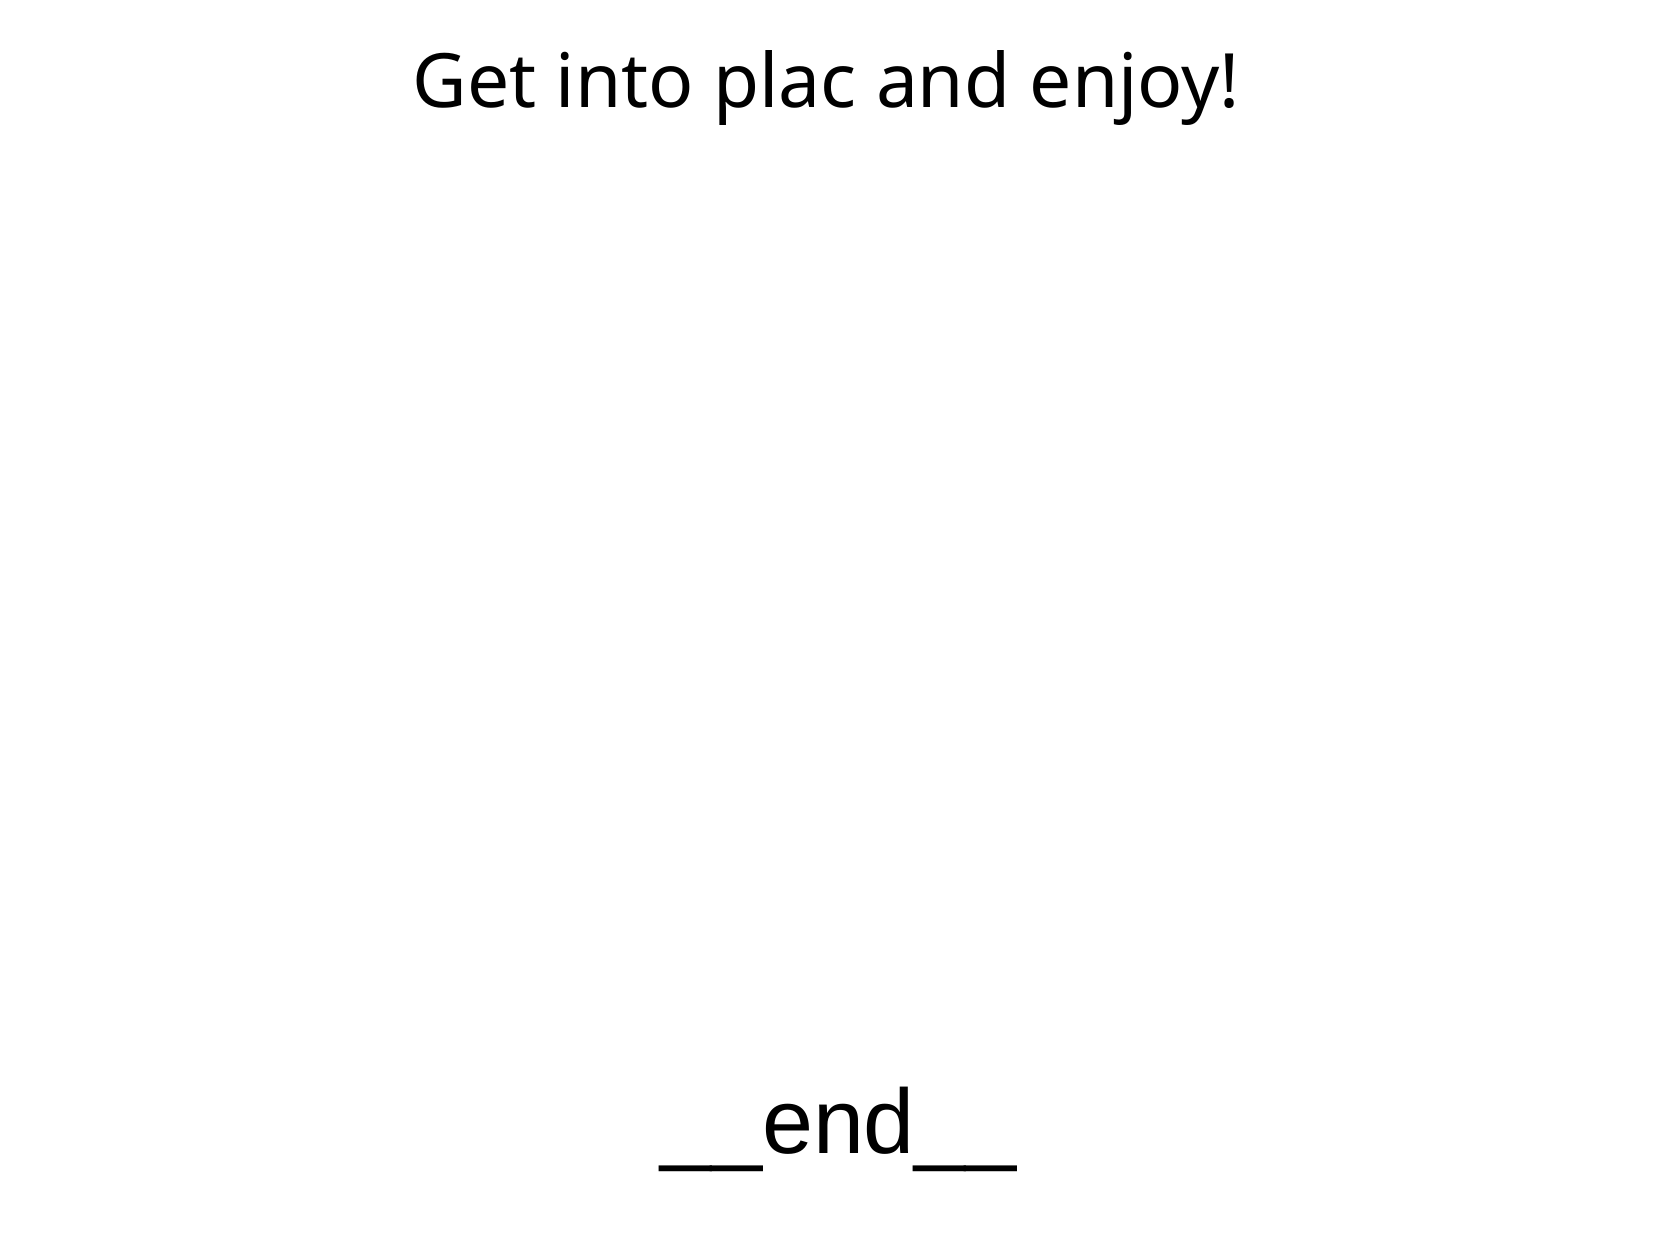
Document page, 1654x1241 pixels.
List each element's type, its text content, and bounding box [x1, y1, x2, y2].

title __end__ [94, 1051, 1583, 1193]
title Get into plac and enjoy! [82, 37, 1571, 120]
